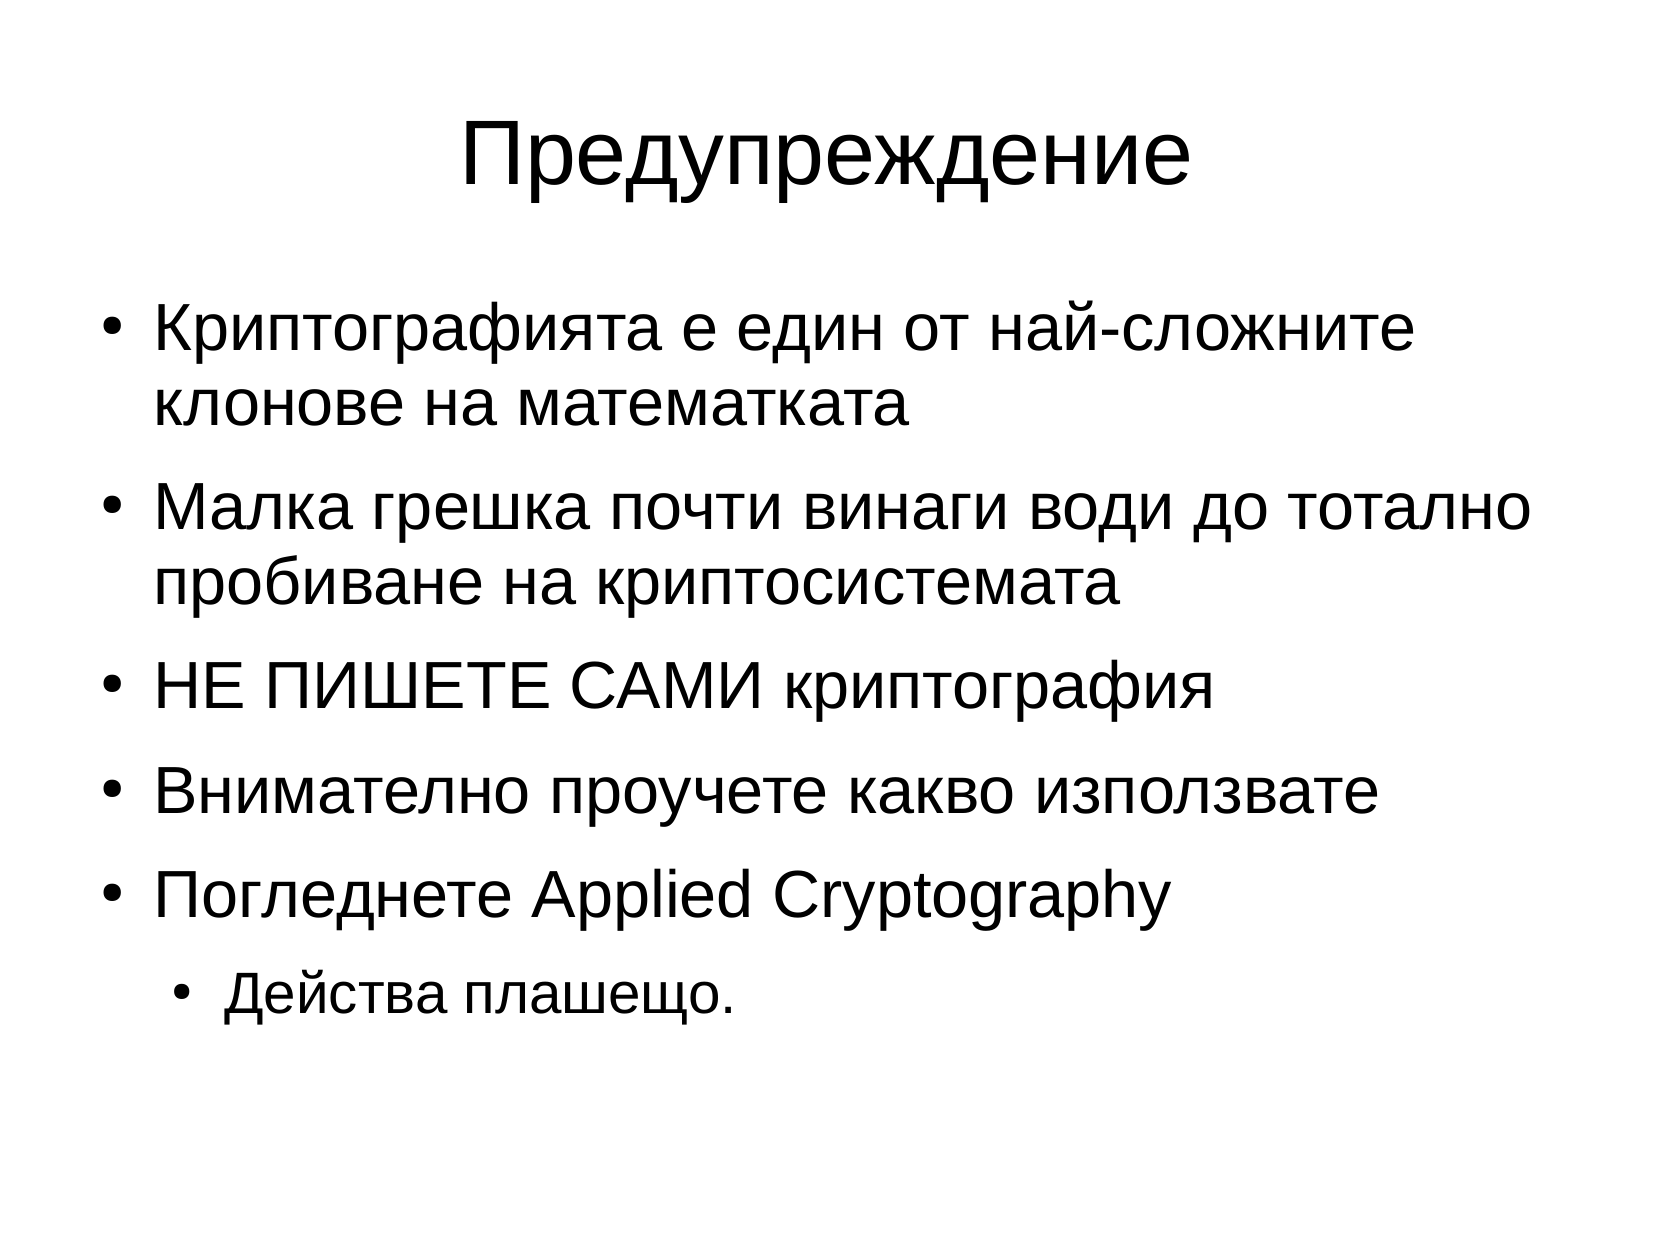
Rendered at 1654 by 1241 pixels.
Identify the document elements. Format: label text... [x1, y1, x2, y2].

title Предупреждение [82, 56, 1571, 250]
list Криптографията е един от най-сложните клонове на математката Малка грешка почти винаги води до тотално пробиване на криптосистемата НЕ ПИШЕТЕ САМИ криптография Внимателно проучете какво използвате Погледнете Applied Cryptography Действа плашещо. [82, 290, 1571, 1109]
